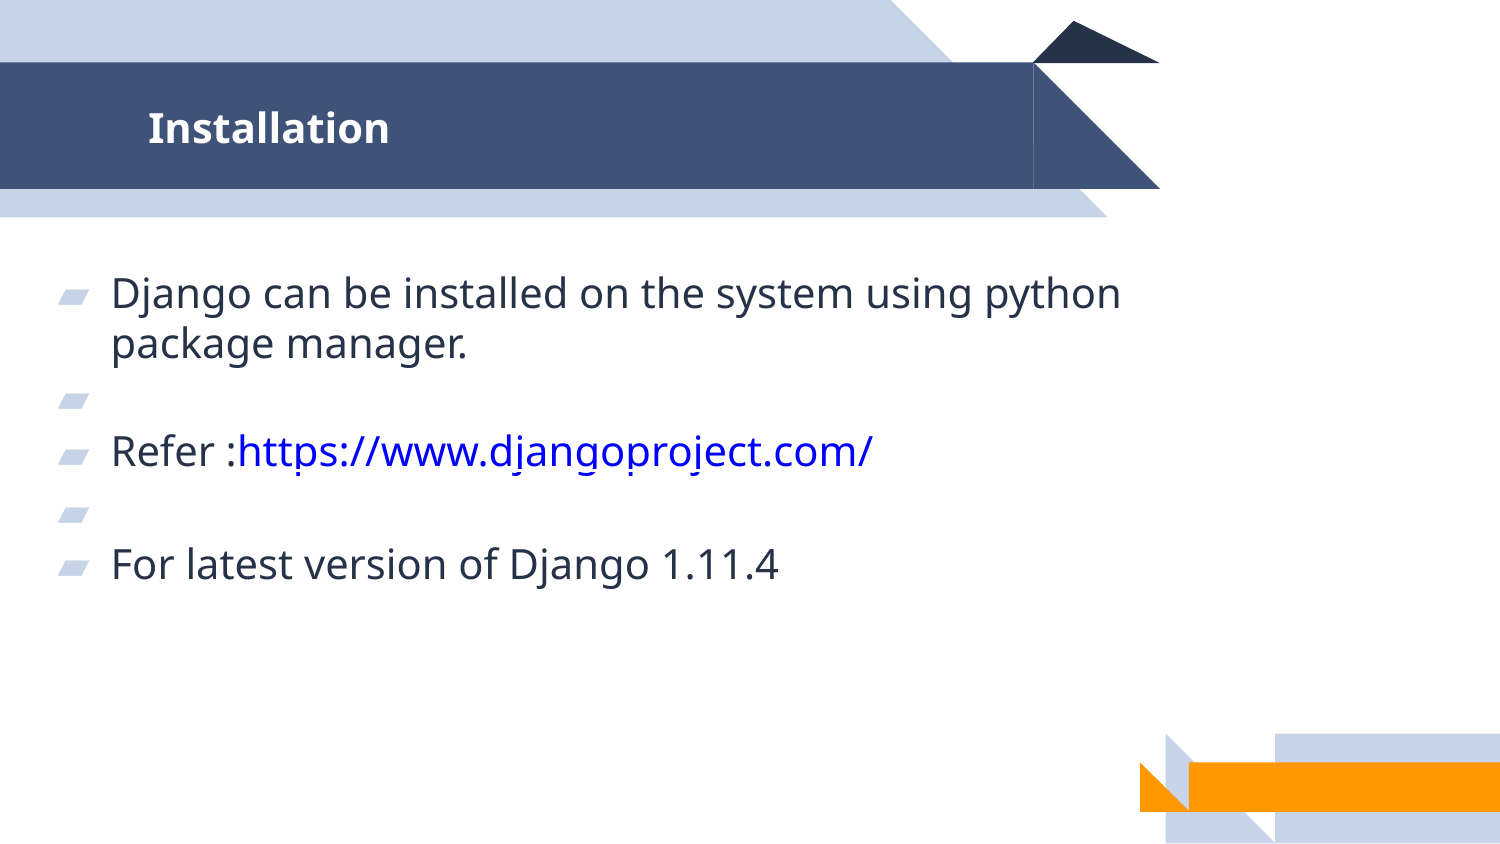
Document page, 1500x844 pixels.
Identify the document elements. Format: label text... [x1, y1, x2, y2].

text_box Installation [133, 64, 996, 190]
text_box Django can be installed on the system using python package manager. Refer :https://www.djangoproject.com/ For latest version of Django 1.11.4 [24, 252, 1241, 699]
